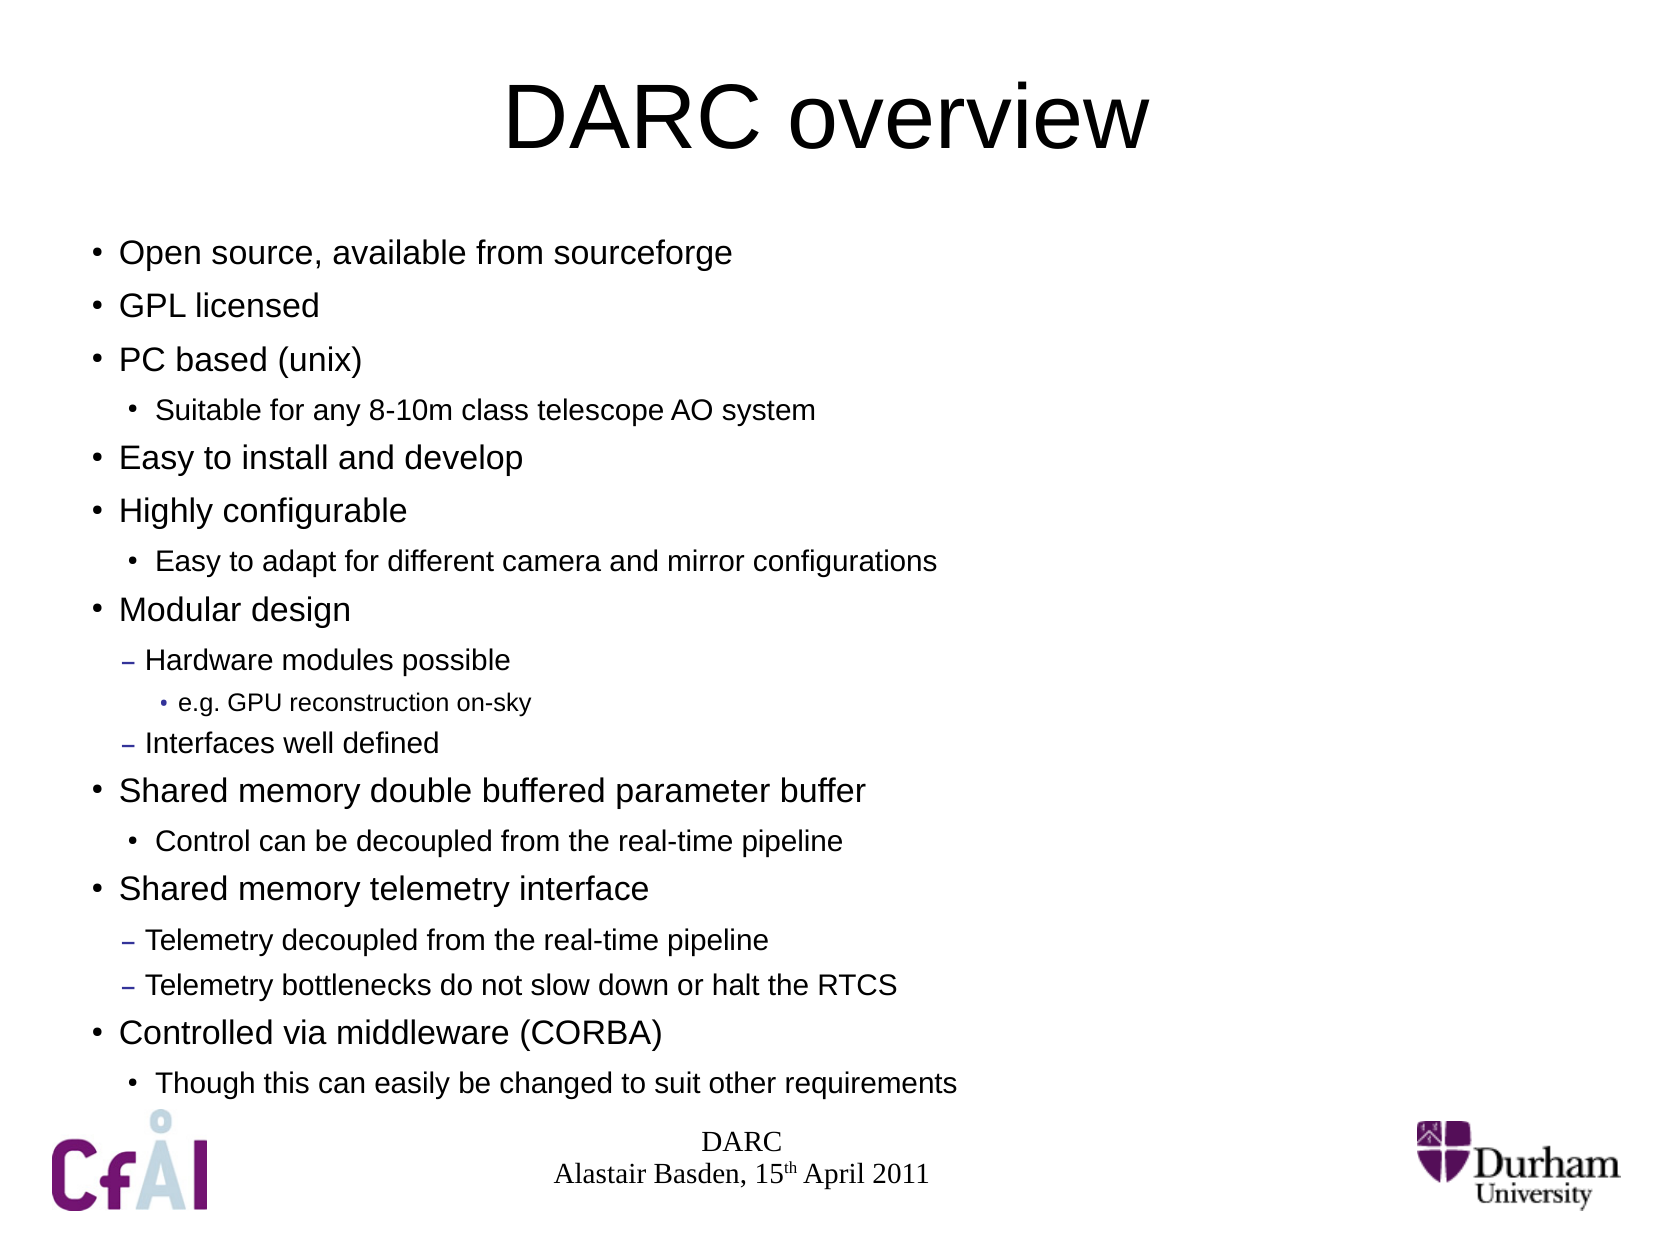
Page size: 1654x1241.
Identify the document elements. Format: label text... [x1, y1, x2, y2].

picture [1417, 1121, 1621, 1211]
picture [52, 1109, 207, 1211]
title DARC overview [82, 13, 1571, 221]
list Open source, available from sourceforge GPL licensed PC based (unix) Suitable for any 8-10m class telescope AO system Easy to install and develop Highly configurable Easy to adapt for different camera and mirror configurations Modular design Hardware modules possible e.g. GPU reconstruction on-sky Interfaces well defined Shared memory double buffered parameter buffer Control can be decoupled from the real-time pipeline Shared memory telemetry interface Telemetry decoupled from the real-time pipeline Telemetry bottlenecks do not slow down or halt the RTCS Controlled via middleware (CORBA) Though this can easily be changed to suit other requirements [82, 234, 1571, 1103]
